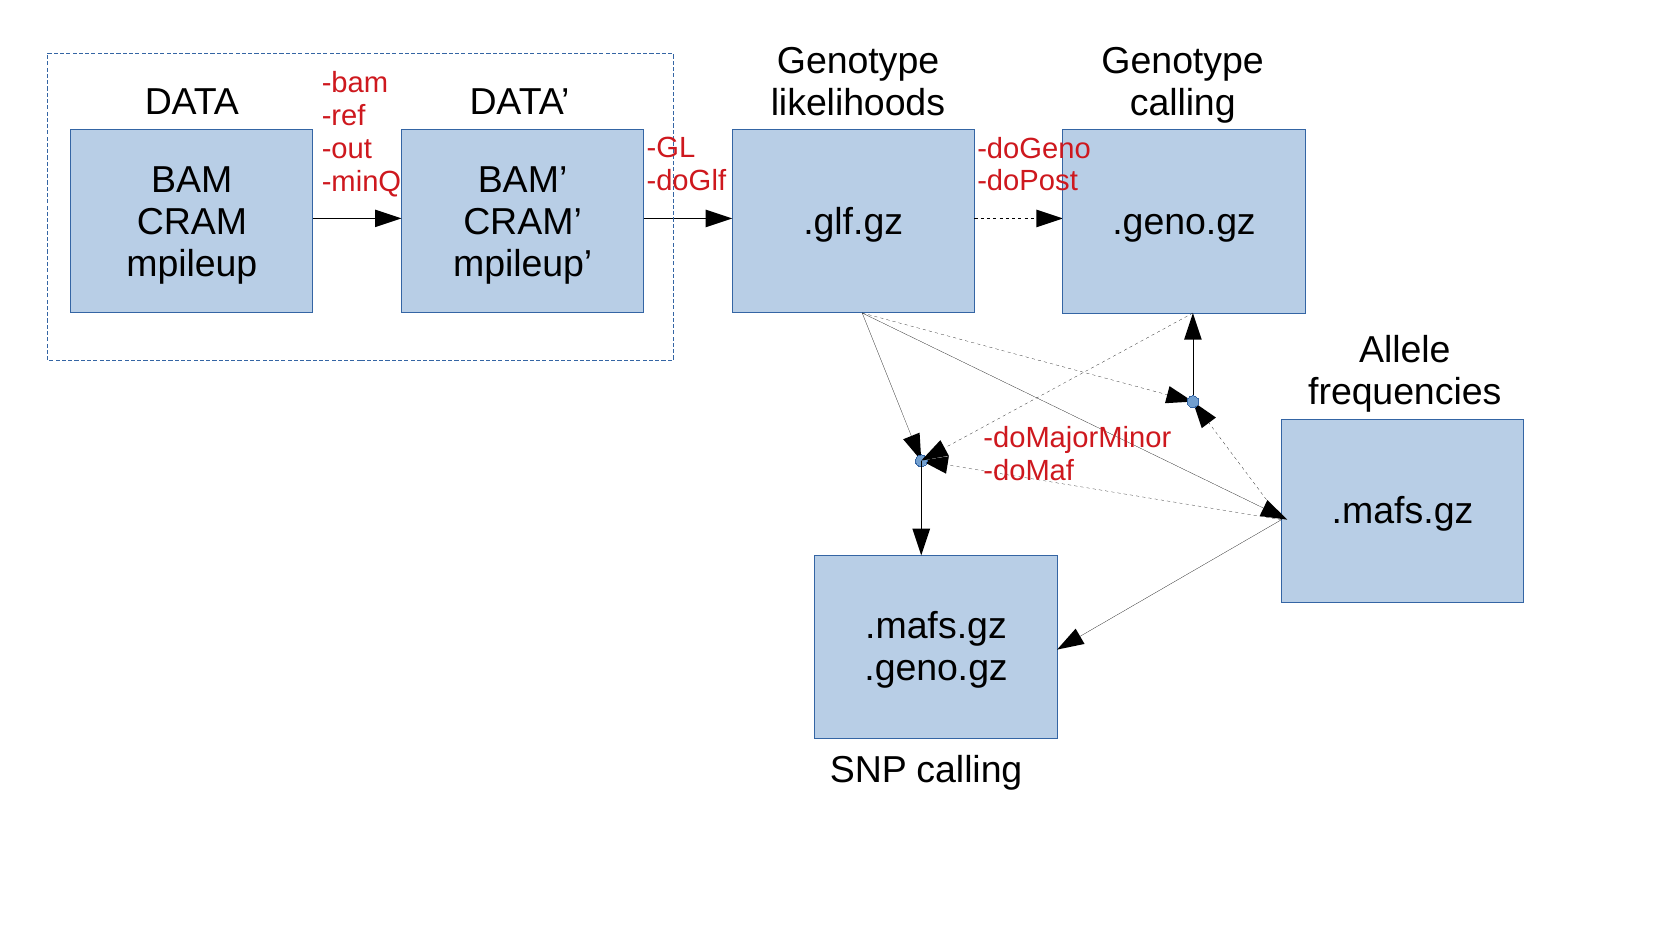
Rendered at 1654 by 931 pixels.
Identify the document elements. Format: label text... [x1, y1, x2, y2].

text_box BAM CRAM mpileup [70, 129, 313, 313]
text_box Genotype calling [1086, 31, 1294, 154]
text_box -GL -doGlf [631, 124, 742, 205]
text_box DATA [130, 72, 254, 130]
text_box .mafs.gz .geno.gz [814, 555, 1058, 739]
text_box -doGeno -doPost [962, 124, 1106, 205]
text_box Allele frequencies [1293, 321, 1524, 463]
text_box [915, 454, 925, 467]
text_box .glf.gz [732, 129, 975, 313]
text_box BAM’ CRAM’ mpileup’ [401, 129, 644, 313]
text_box SNP calling [814, 740, 1046, 804]
text_box -bam -ref -out -minQ [307, 59, 417, 205]
text_box Genotype likelihoods [756, 31, 963, 154]
text_box [922, 460, 928, 467]
text_box [1187, 395, 1199, 408]
text_box .geno.gz [1062, 129, 1306, 314]
text_box -doMajorMinor -doMaf [968, 413, 1187, 494]
text_box .mafs.gz [1281, 419, 1524, 603]
text_box DATA’ [454, 73, 585, 130]
